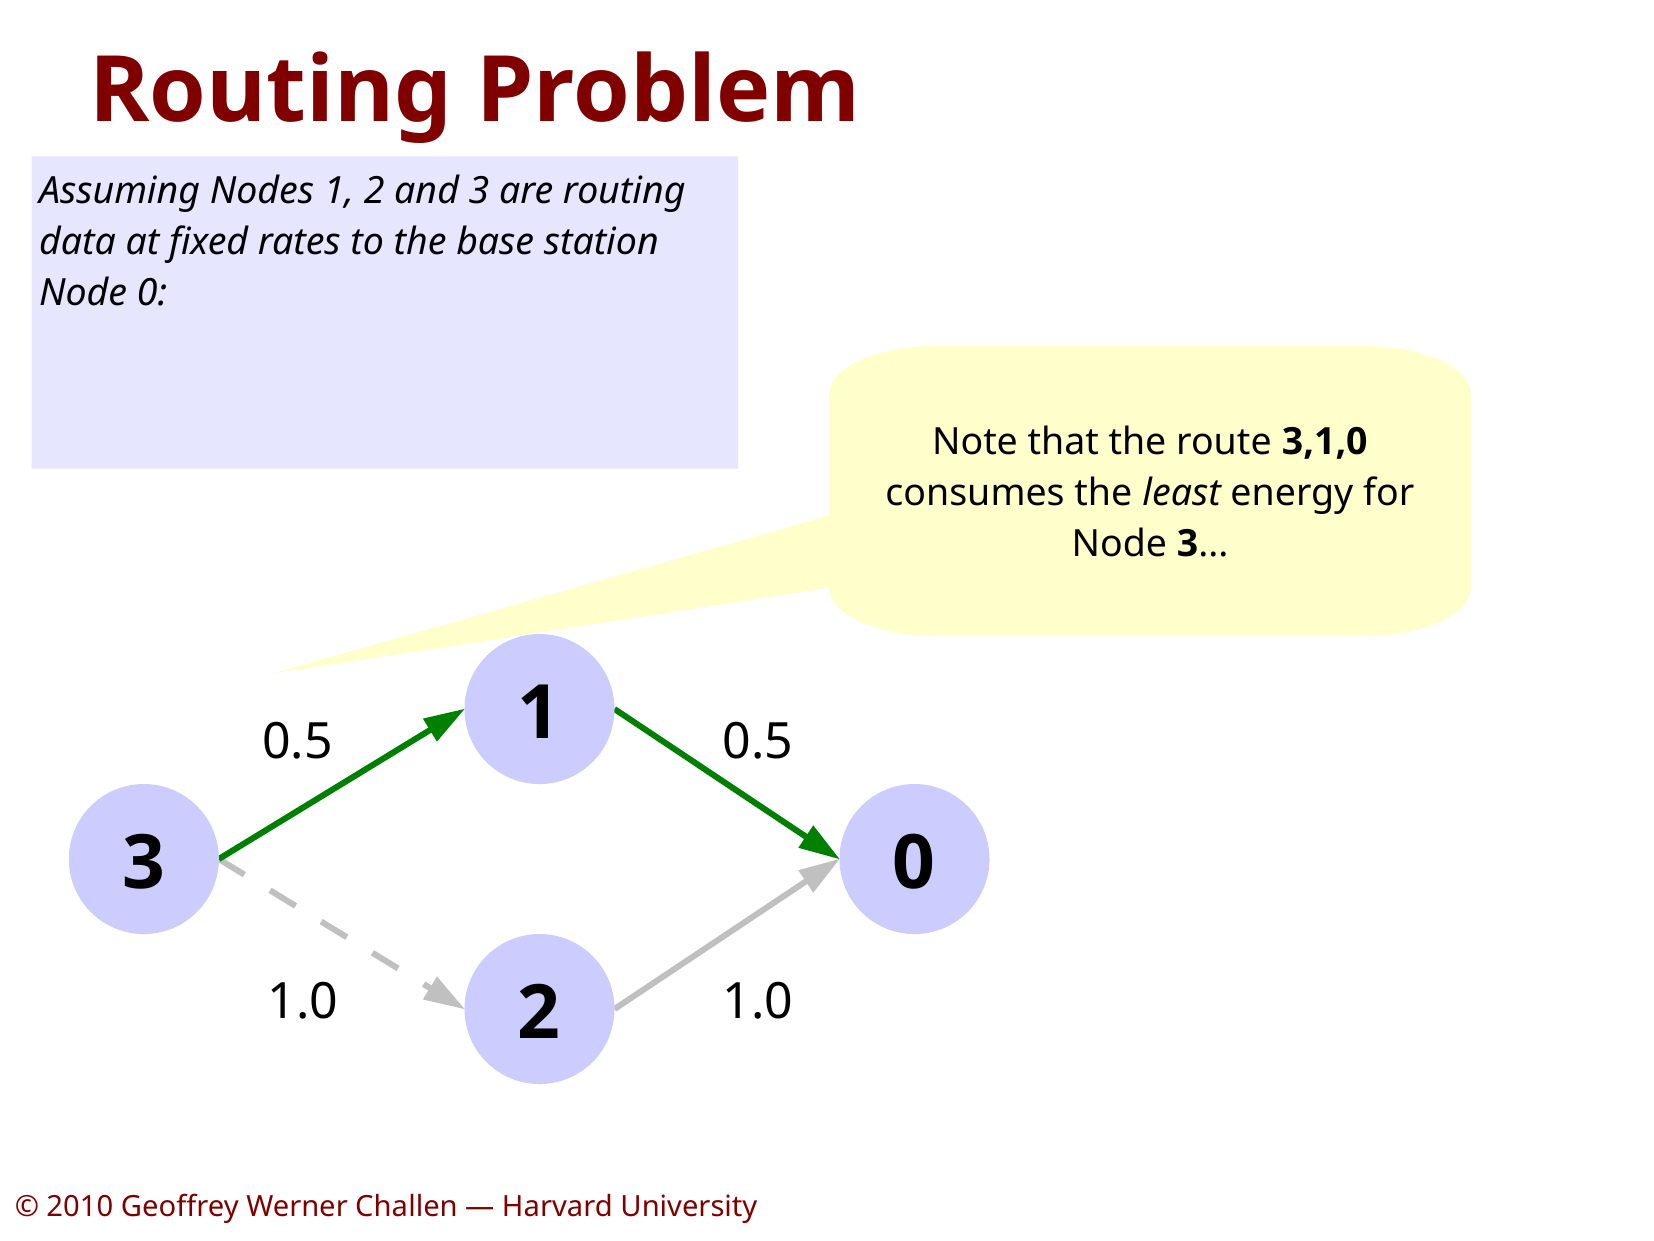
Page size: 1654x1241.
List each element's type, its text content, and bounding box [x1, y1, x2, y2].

text_box 1.0 [707, 957, 817, 1031]
text_box Note that the route 3,1,0 consumes the least energy for Node 3... [271, 345, 1471, 674]
text_box 1.0 [253, 957, 362, 1031]
text_box 3 [68, 784, 219, 935]
text_box 1 [464, 634, 615, 785]
text_box 2 [464, 934, 615, 1085]
text_box Assuming Nodes 1, 2 and 3 are routing data at fixed rates to the base station Node 0: [31, 156, 739, 469]
title Routing Problem [51, 0, 1654, 173]
text_box 0.5 [247, 697, 356, 772]
text_box 0.5 [707, 697, 817, 772]
text_box 0 [839, 784, 990, 935]
